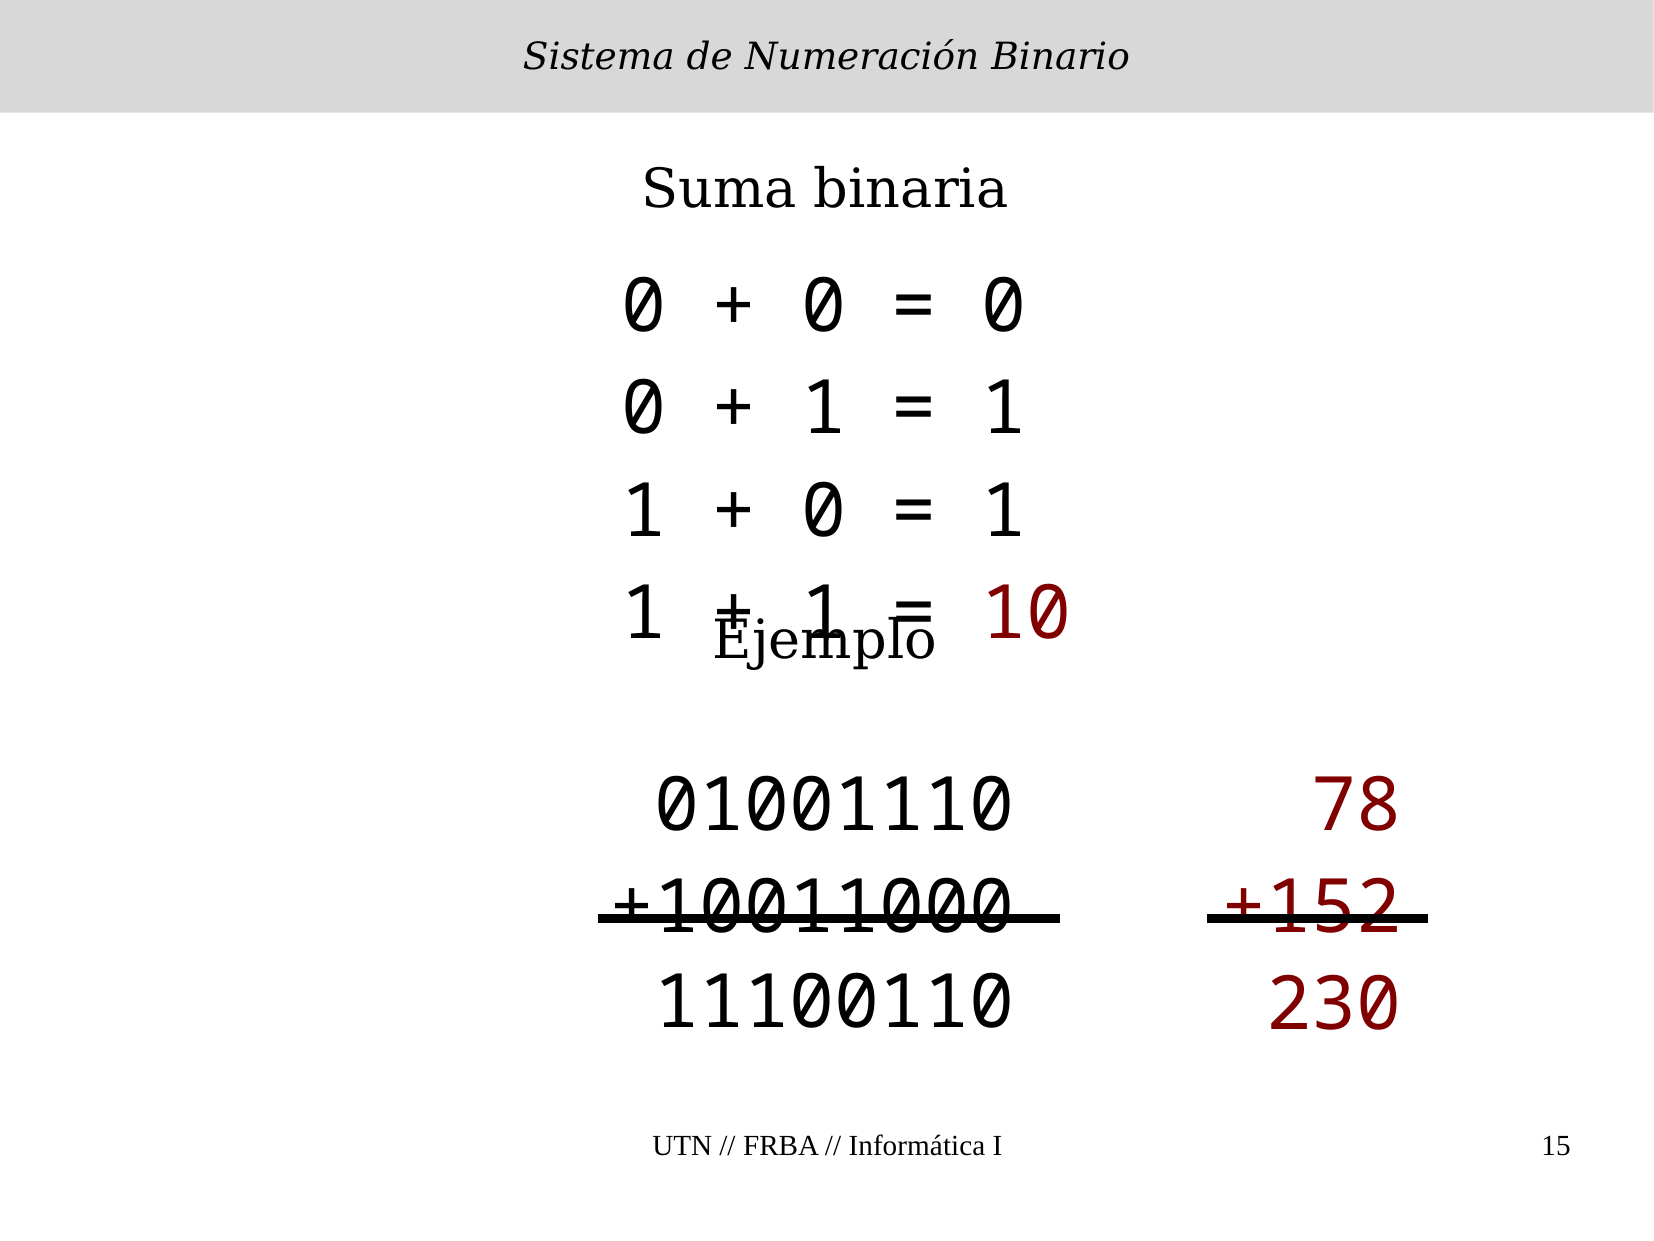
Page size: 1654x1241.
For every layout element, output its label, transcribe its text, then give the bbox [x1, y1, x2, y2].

text_box 78 +152 [1206, 742, 1424, 908]
text_box 11100110 [594, 939, 1105, 1030]
text_box 01001110 +10011000 [594, 742, 1105, 908]
text_box 0 + 0 = 0 0 + 1 = 1 1 + 0 = 1 1 + 1 = 10 [606, 243, 1099, 559]
text_box Sistema de Numeración Binario [0, 0, 1654, 113]
text_box Ejemplo [37, 600, 1613, 679]
text_box Suma binaria [37, 150, 1613, 518]
text_box 230 [1206, 942, 1424, 1033]
